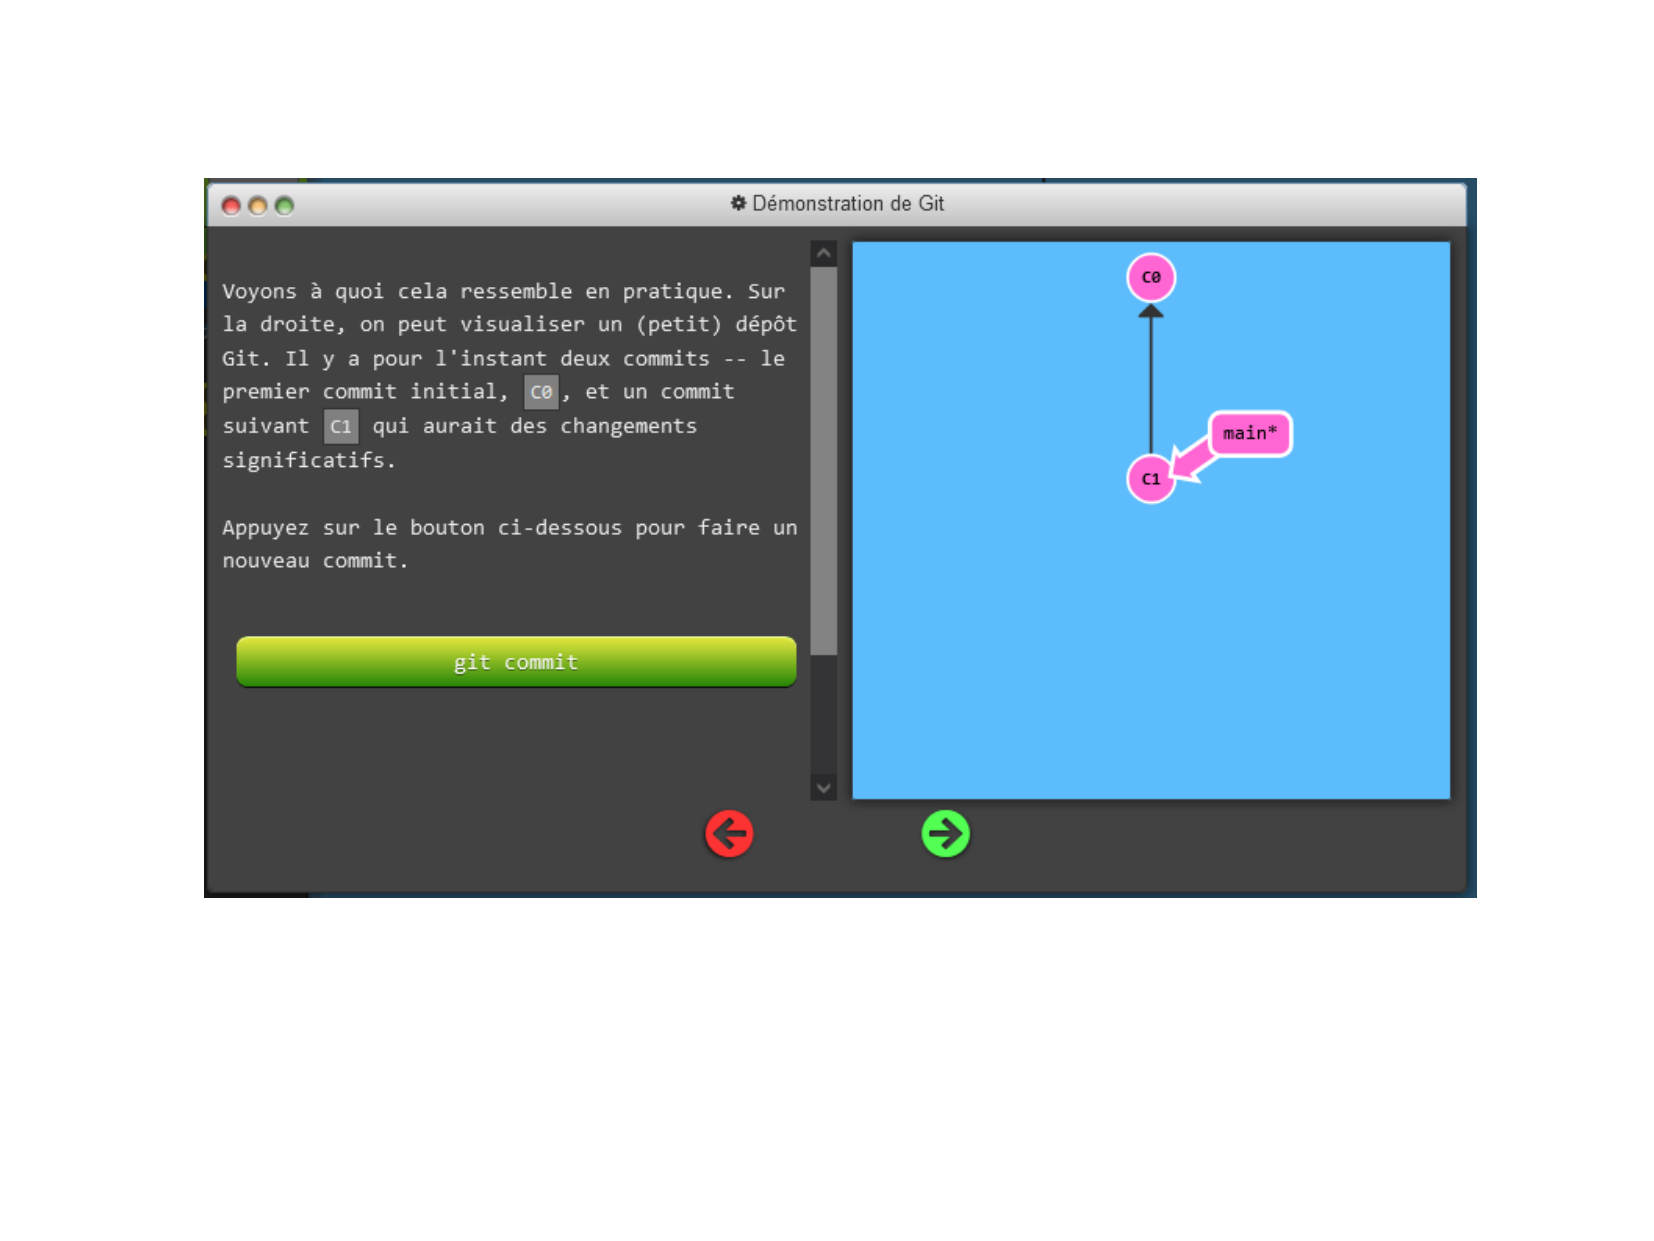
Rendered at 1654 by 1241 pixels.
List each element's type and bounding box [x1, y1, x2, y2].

picture [204, 178, 1477, 898]
